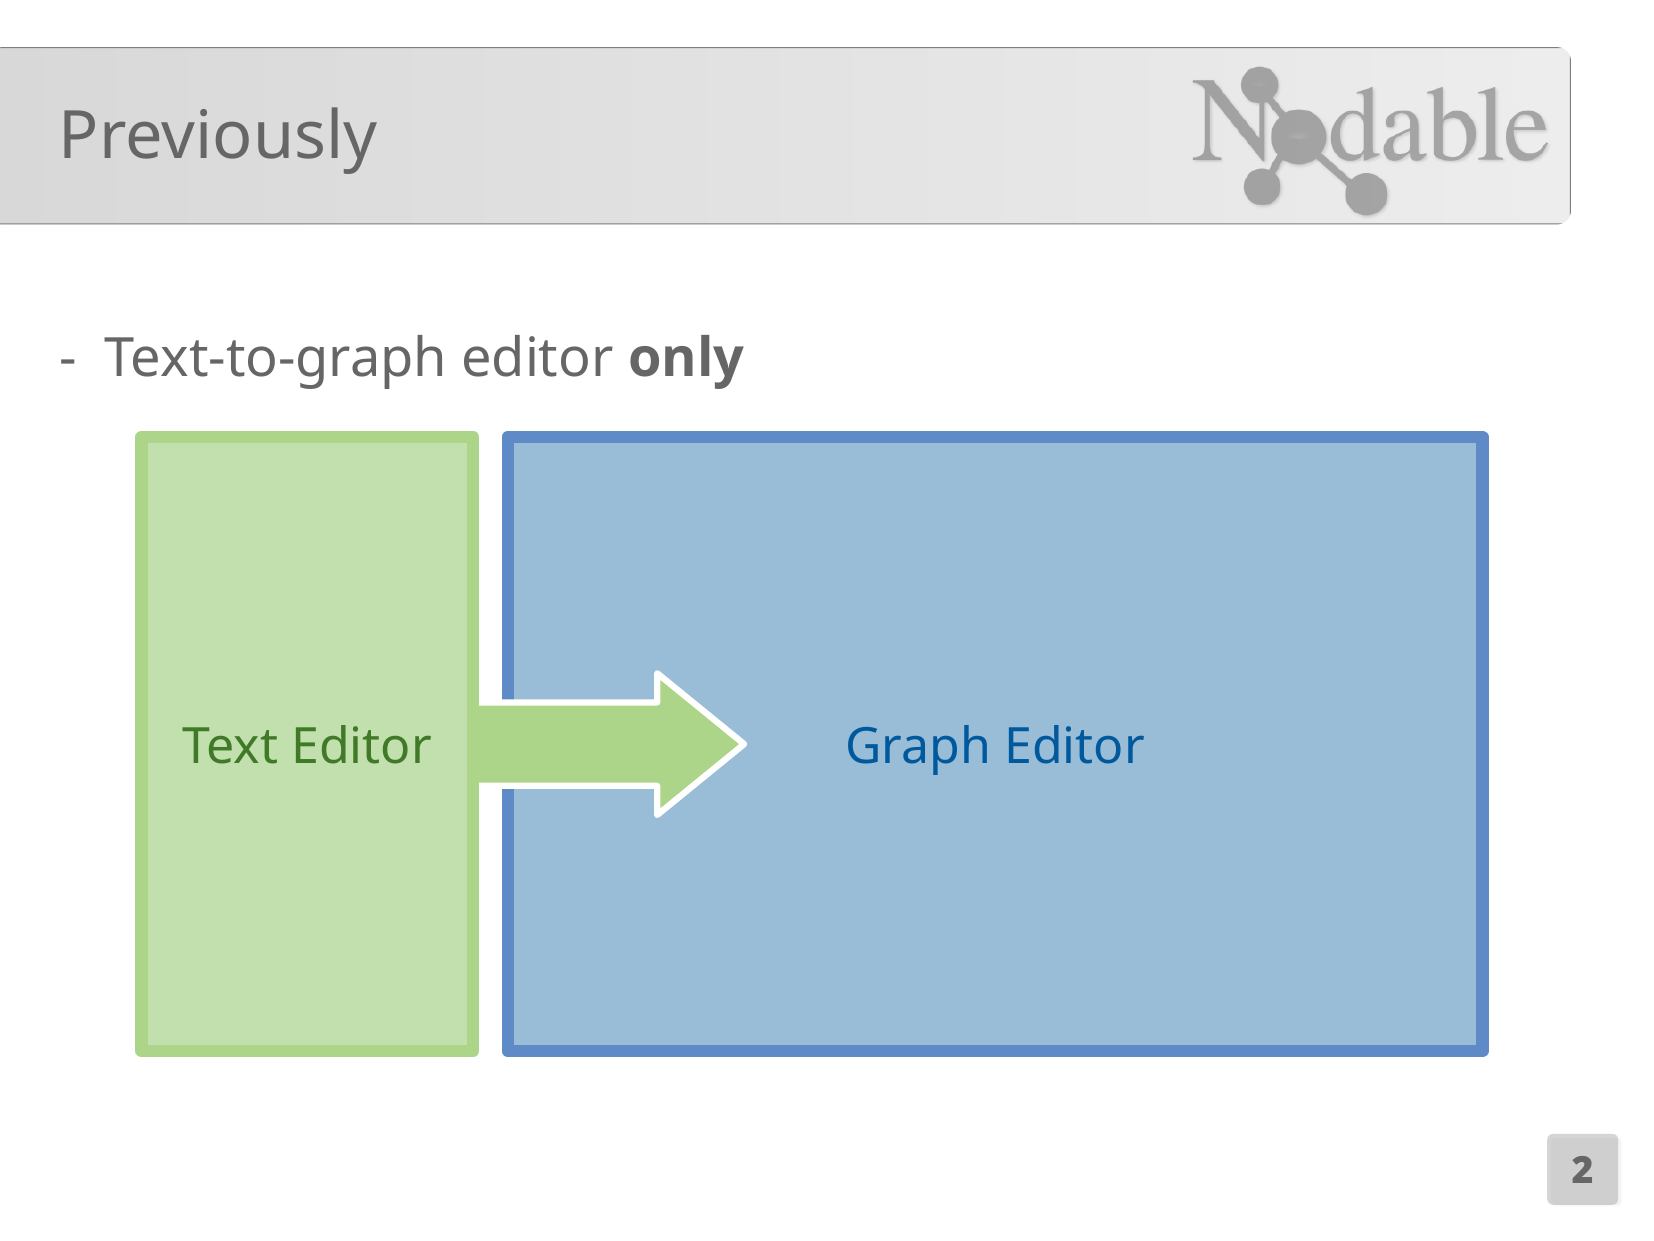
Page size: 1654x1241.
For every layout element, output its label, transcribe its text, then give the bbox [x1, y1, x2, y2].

list - Text-to-graph editor only [59, 318, 1384, 438]
text_box [473, 673, 745, 816]
text_box Text Editor [141, 436, 473, 1052]
text_box Graph Editor [507, 436, 1483, 1052]
title Previously [59, 59, 1075, 207]
